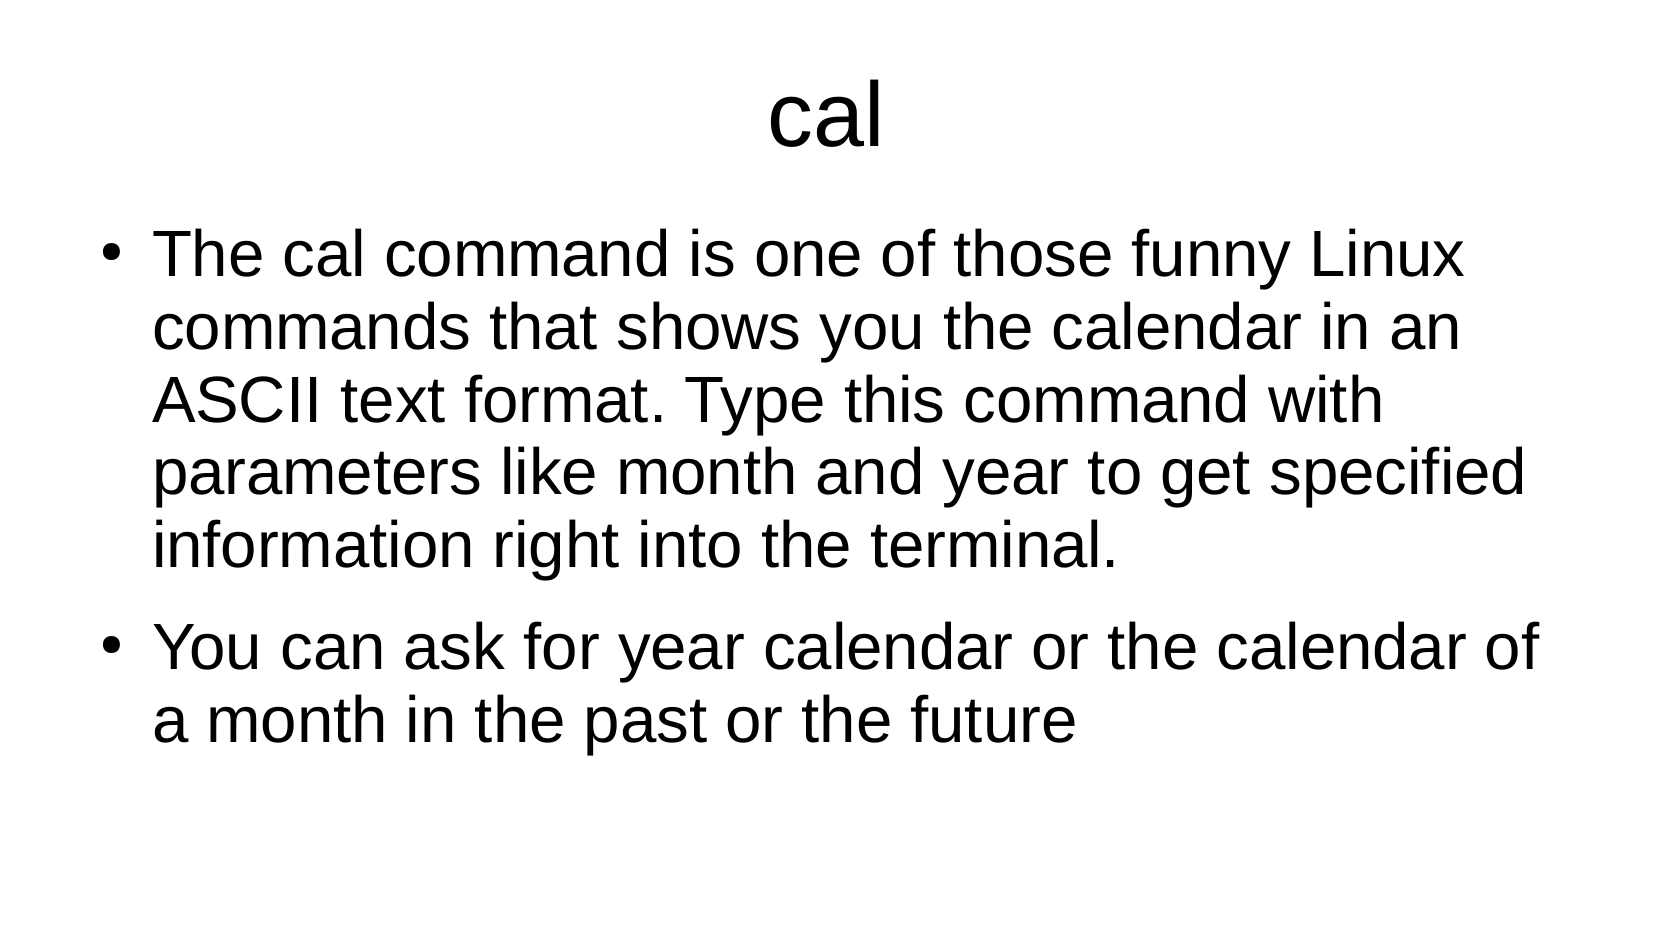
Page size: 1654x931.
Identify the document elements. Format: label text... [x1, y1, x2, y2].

list The cal command is one of those funny Linux commands that shows you the calendar in an ASCII text format. Type this command with parameters like month and year to get specified information right into the terminal. You can ask for year calendar or the calendar of a month in the past or the future [82, 217, 1571, 758]
title cal [82, 37, 1571, 193]
